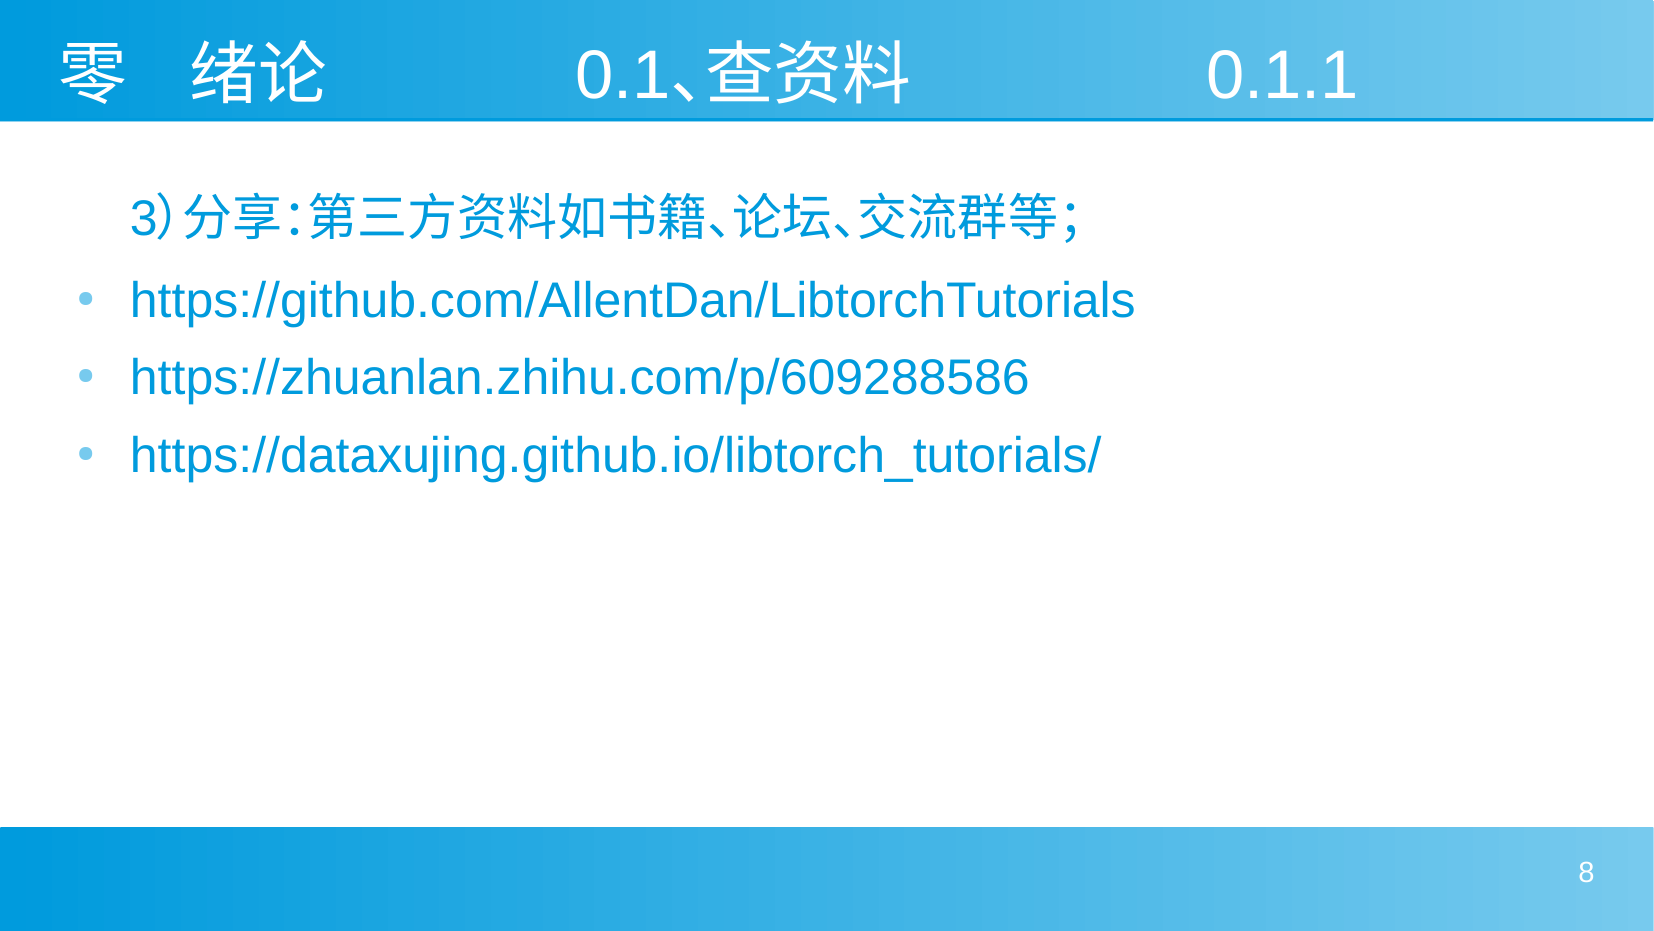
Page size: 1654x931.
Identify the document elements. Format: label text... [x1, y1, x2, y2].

title 零 绪论 0.1、查资料 0.1.1 [59, 23, 1595, 115]
list 3）分享：第三方资料如书籍、论坛、交流群等； https://github.com/AllentDan/LibtorchTutorials https://zhuanlan.zhihu.com/p/609288586 https://dataxujing.github.io/libtorch_tutorials/ [59, 177, 1595, 768]
